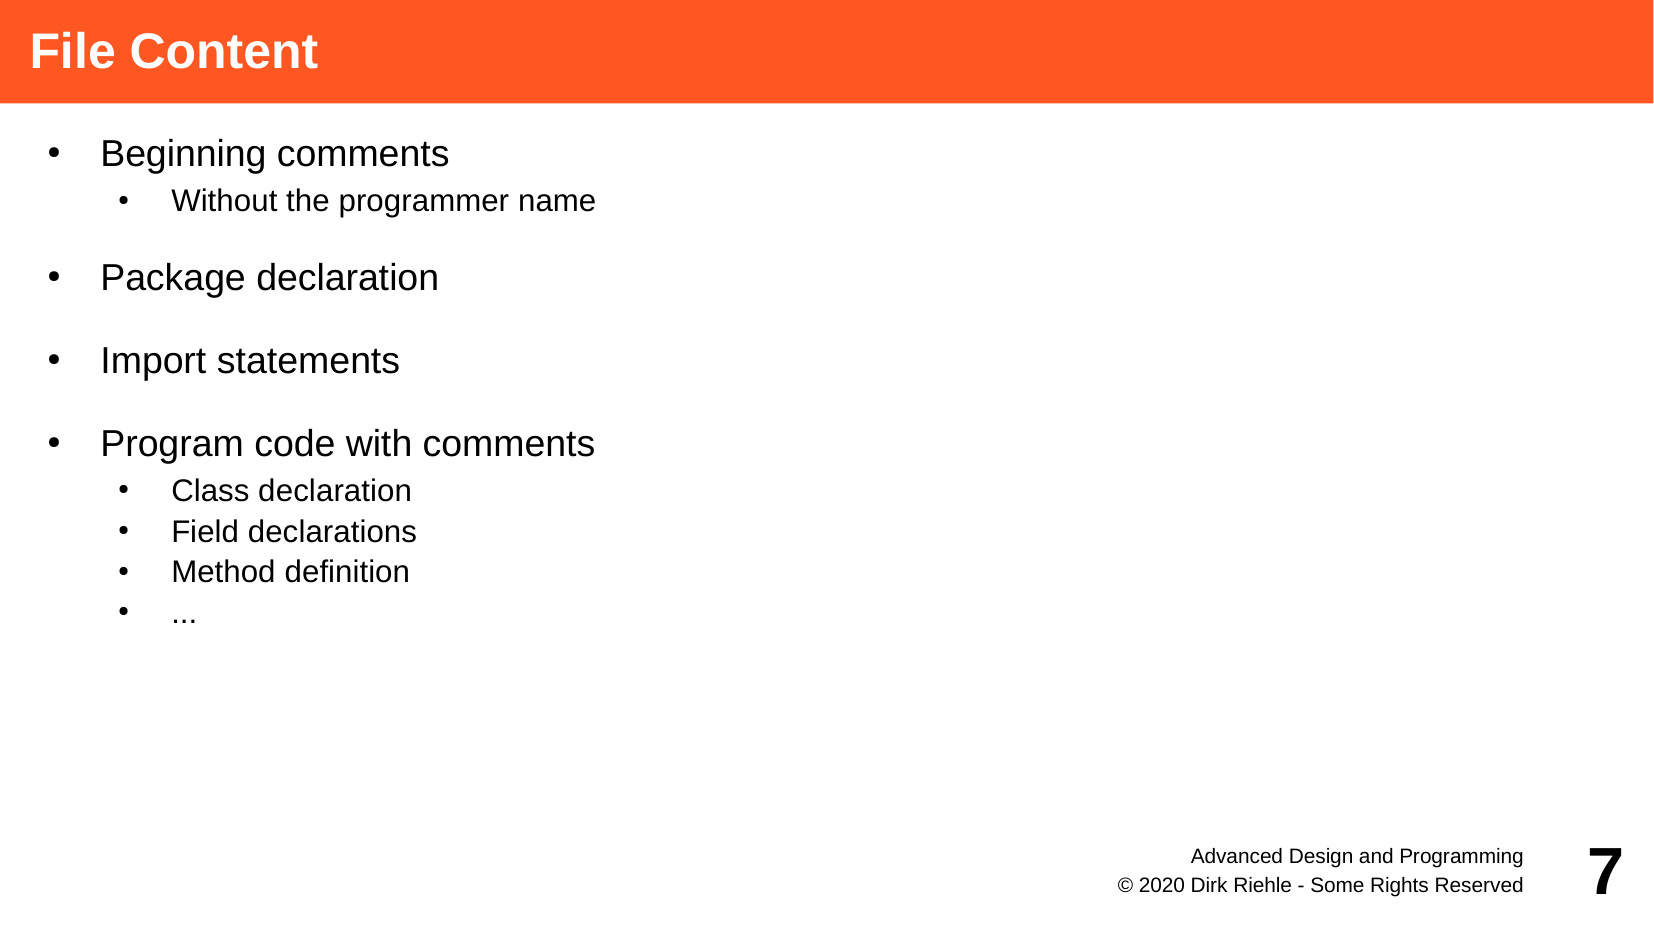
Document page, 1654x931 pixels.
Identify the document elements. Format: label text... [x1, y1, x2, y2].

list Beginning comments Without the programmer name Package declaration Import statements Program code with comments Class declaration Field declarations Method definition ... [29, 132, 1625, 813]
title File Content [0, 0, 1654, 104]
